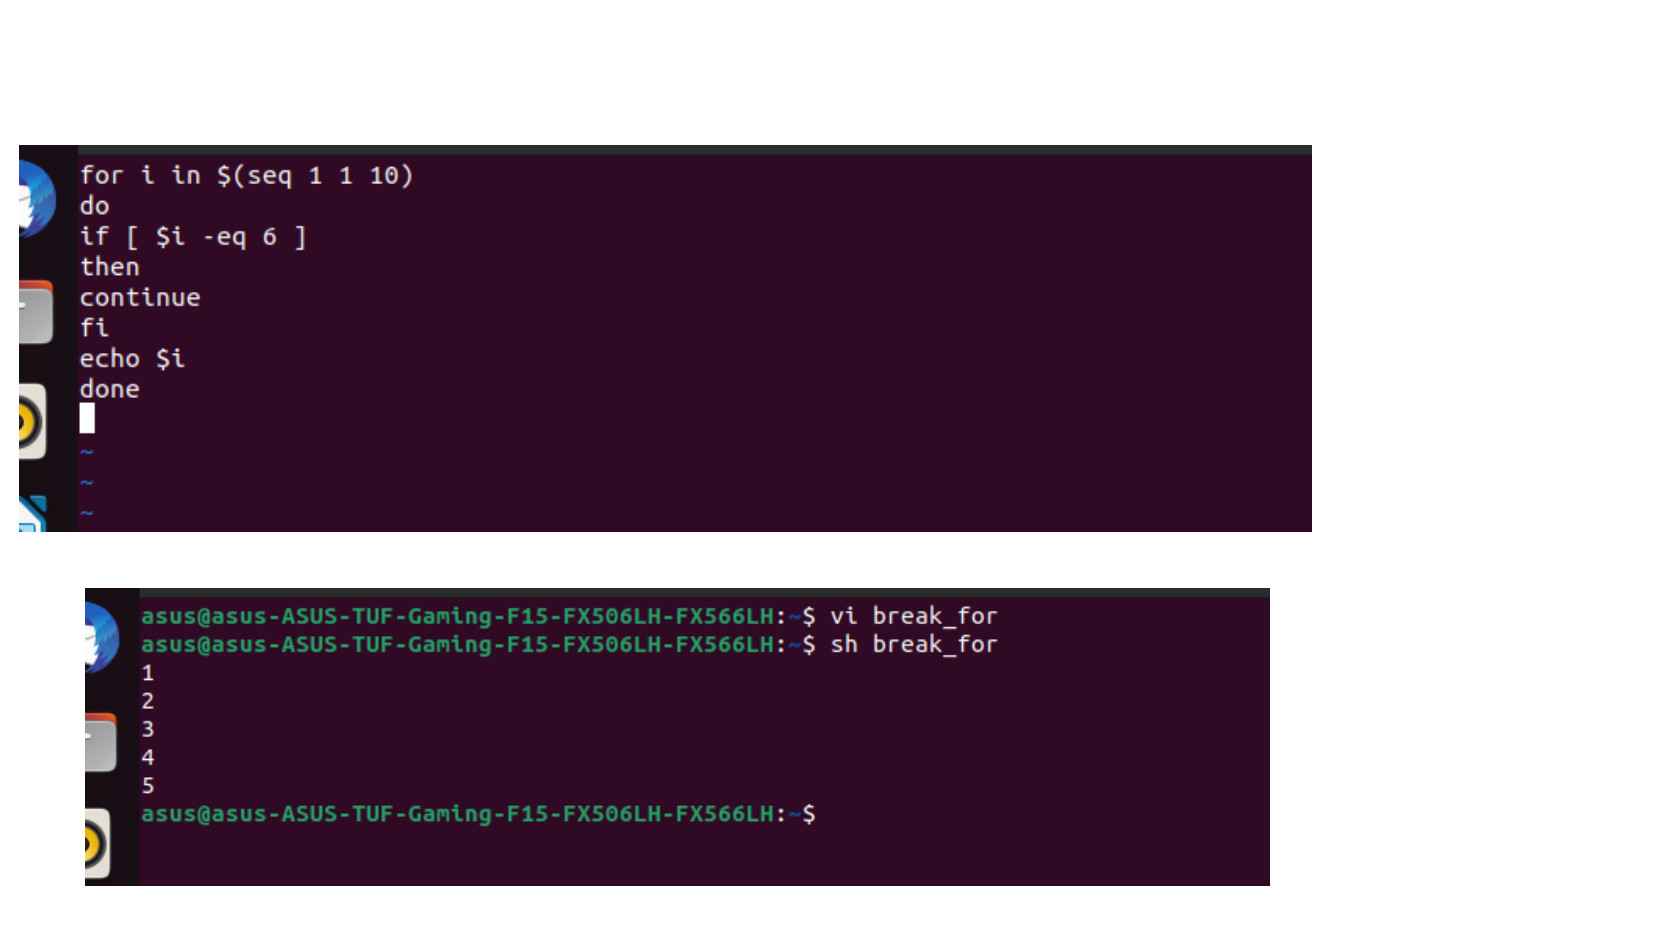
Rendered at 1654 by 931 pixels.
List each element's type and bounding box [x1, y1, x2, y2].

picture [19, 145, 1312, 532]
picture [85, 588, 1270, 886]
